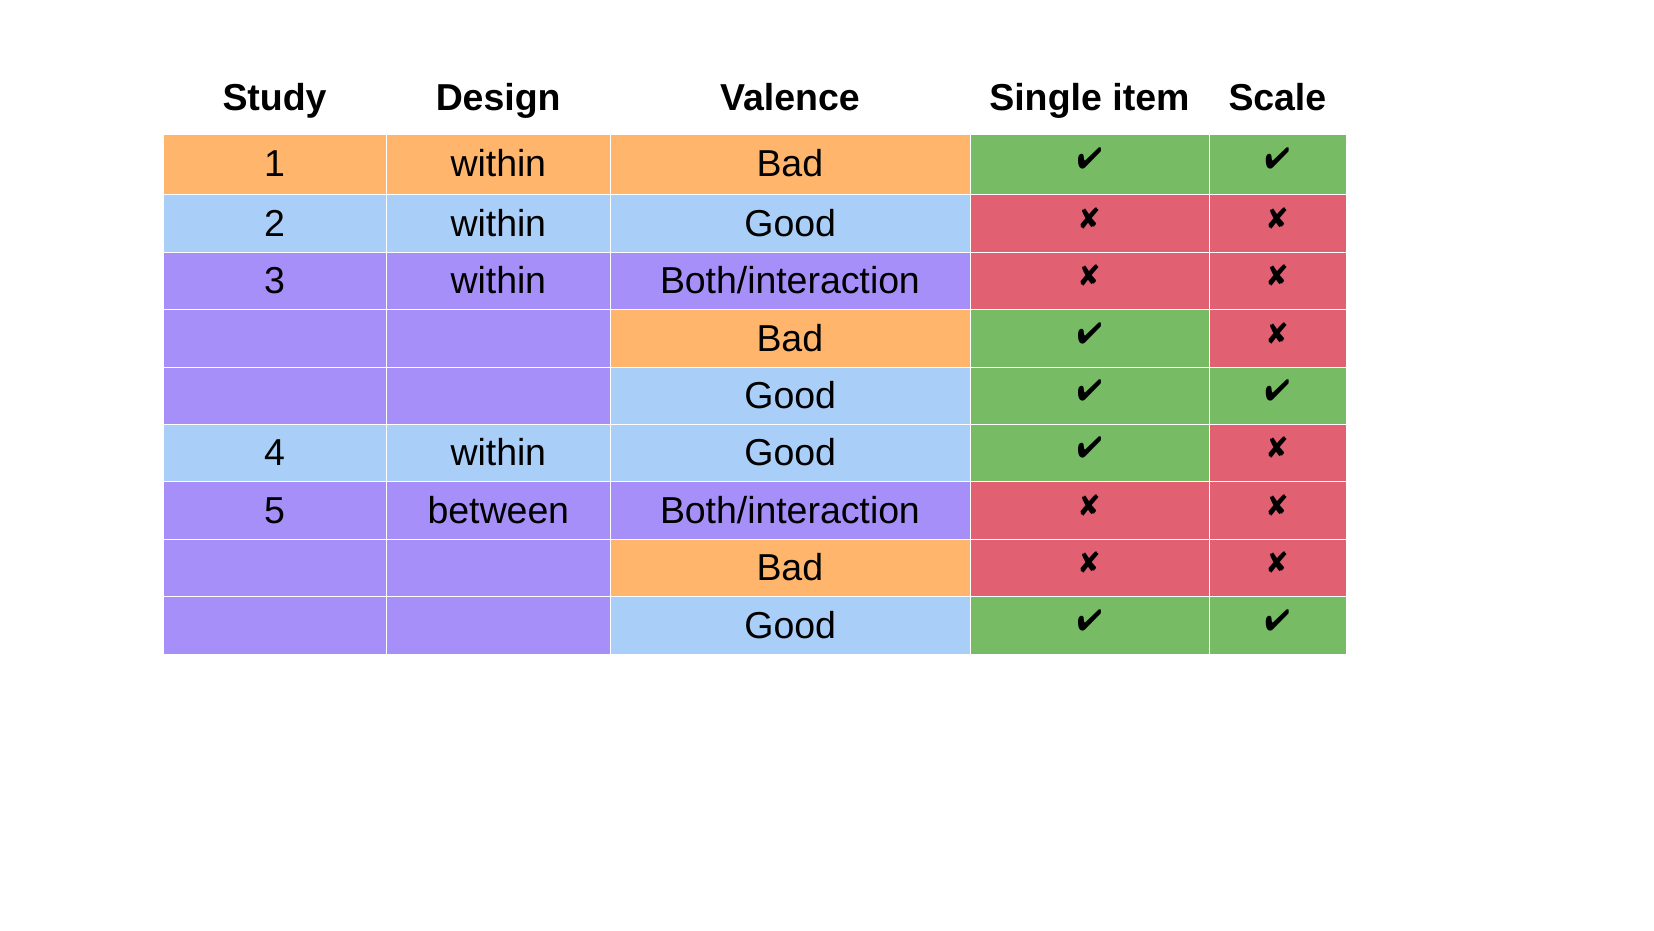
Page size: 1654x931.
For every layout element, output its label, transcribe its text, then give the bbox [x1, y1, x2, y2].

table_cell 2 [164, 195, 386, 252]
table_cell 1 [164, 135, 386, 194]
table_cell [164, 540, 386, 596]
table_cell ✘ [971, 195, 1209, 252]
table_cell Both/interaction [611, 253, 970, 309]
table_header Design [387, 70, 610, 134]
table_cell Both/interaction [611, 482, 970, 539]
table_cell [164, 368, 386, 424]
table_cell ✘ [1210, 482, 1346, 539]
table_cell ✘ [971, 540, 1209, 596]
table_cell ✔ [1210, 597, 1346, 654]
table_cell between [387, 482, 610, 539]
table_cell Good [611, 597, 970, 654]
table_cell ✘ [1210, 425, 1346, 481]
table_cell ✘ [1210, 310, 1346, 367]
table_cell ✔ [971, 135, 1209, 194]
table_header Single item [971, 70, 1209, 134]
table_cell Bad [611, 135, 970, 194]
table_cell ✔ [971, 310, 1209, 367]
table_cell 5 [164, 482, 386, 539]
table_cell Bad [611, 540, 970, 596]
table_cell Good [611, 425, 970, 481]
table_header Valence [611, 70, 970, 134]
table_cell within [387, 253, 610, 309]
table_cell ✔ [971, 368, 1209, 424]
table_cell [387, 597, 610, 654]
table_cell Good [611, 368, 970, 424]
table_cell ✔ [1210, 135, 1346, 194]
table_header Scale [1210, 70, 1346, 134]
table_cell Bad [611, 310, 970, 367]
table_cell [387, 310, 610, 367]
table_cell ✔ [971, 425, 1209, 481]
table_cell within [387, 425, 610, 481]
table_header Study [164, 70, 386, 134]
table_cell ✔ [1210, 368, 1346, 424]
table_cell [164, 597, 386, 654]
table_cell 4 [164, 425, 386, 481]
table_cell [387, 540, 610, 596]
table_cell ✘ [971, 253, 1209, 309]
table_cell within [387, 195, 610, 252]
table_cell Good [611, 195, 970, 252]
table_cell [164, 310, 386, 367]
table_cell ✔ [971, 597, 1209, 654]
table_cell within [387, 135, 610, 194]
table_cell ✘ [1210, 540, 1346, 596]
table_cell [387, 368, 610, 424]
table_cell ✘ [1210, 195, 1346, 252]
table_cell ✘ [971, 482, 1209, 539]
table_cell 3 [164, 253, 386, 309]
table_cell ✘ [1210, 253, 1346, 309]
